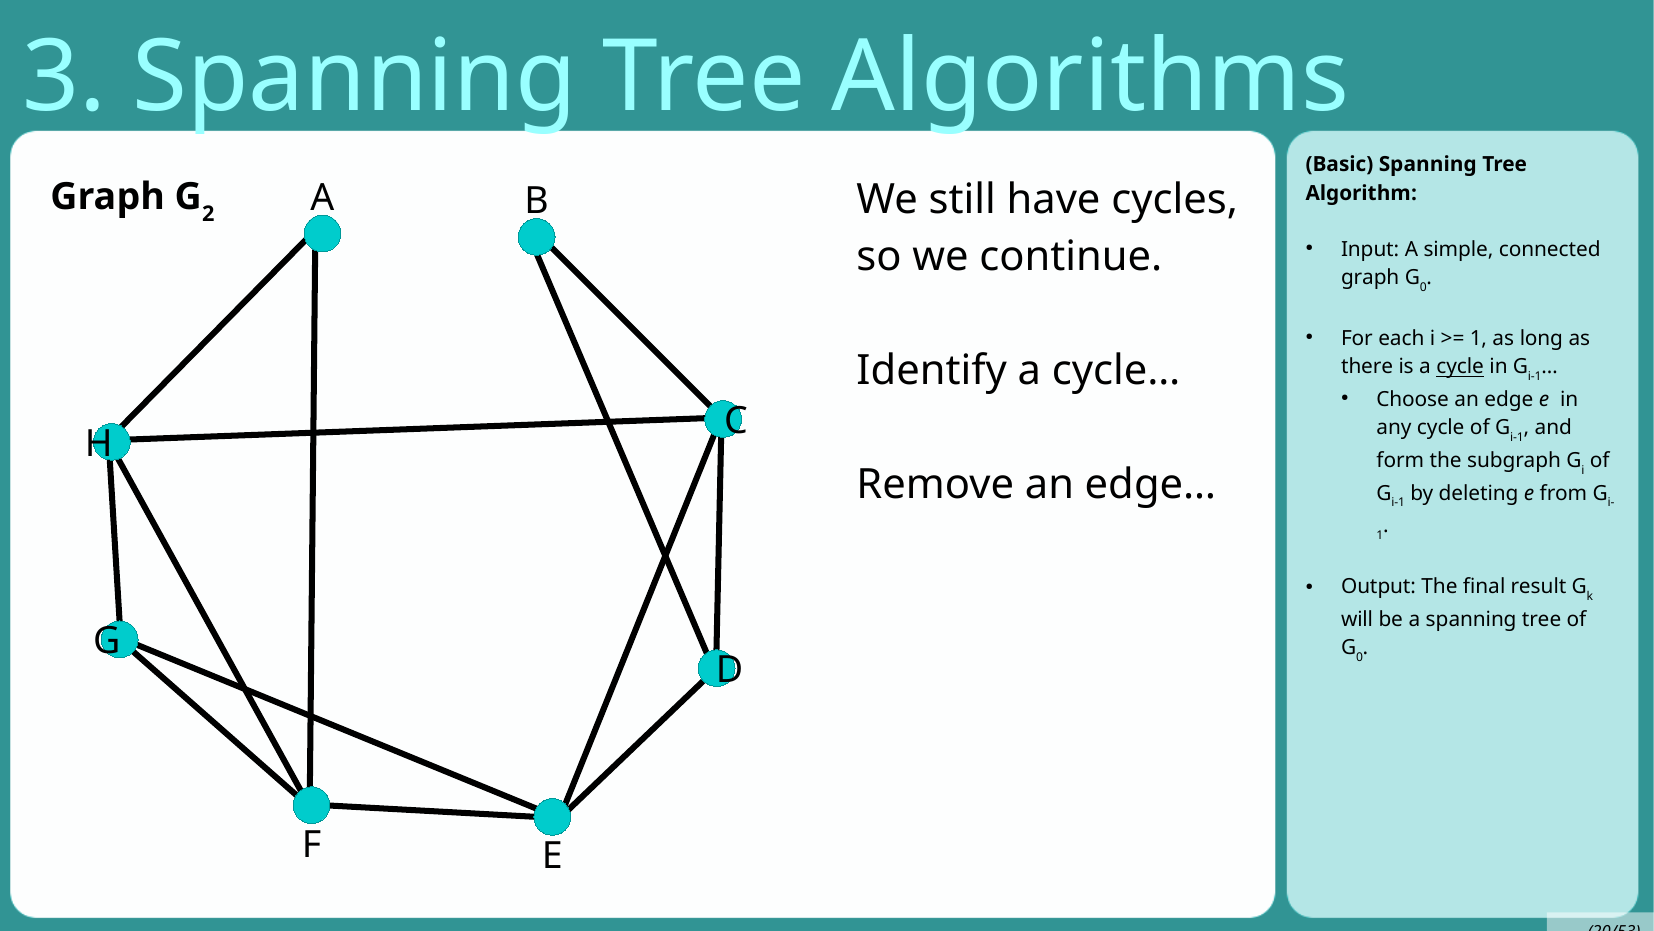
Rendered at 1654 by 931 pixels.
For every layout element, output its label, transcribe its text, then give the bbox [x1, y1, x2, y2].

text_box D [722, 658, 736, 679]
text_box We still have cycles, so we continue. Identify a cycle… Remove an edge… [856, 169, 1247, 452]
text_box F [293, 786, 330, 824]
text_box H [93, 423, 131, 461]
text_box (Basic) Spanning Tree Algorithm: Input: A simple, connected graph G0. For each i >= 1, as long as there is a cycle in Gi-1… Choose an edge e in any cycle of Gi-1, and form the subgraph Gi of Gi-1 by deleting e from Gi-1. Output: The final result Gk will be a spanning tree of G0. [1290, 141, 1631, 661]
text_box E [533, 798, 571, 836]
text_box Graph G2 [35, 161, 242, 229]
text_box C [704, 400, 737, 438]
text_box (<number>/53) [1546, 912, 1654, 931]
picture [0, 0, 1654, 931]
text_box C [730, 409, 742, 430]
text_box G [101, 620, 139, 658]
text_box A [304, 215, 341, 252]
text_box B [518, 218, 556, 256]
text_box D [698, 649, 731, 687]
title 3. Spanning Tree Algorithms [22, 13, 1511, 130]
